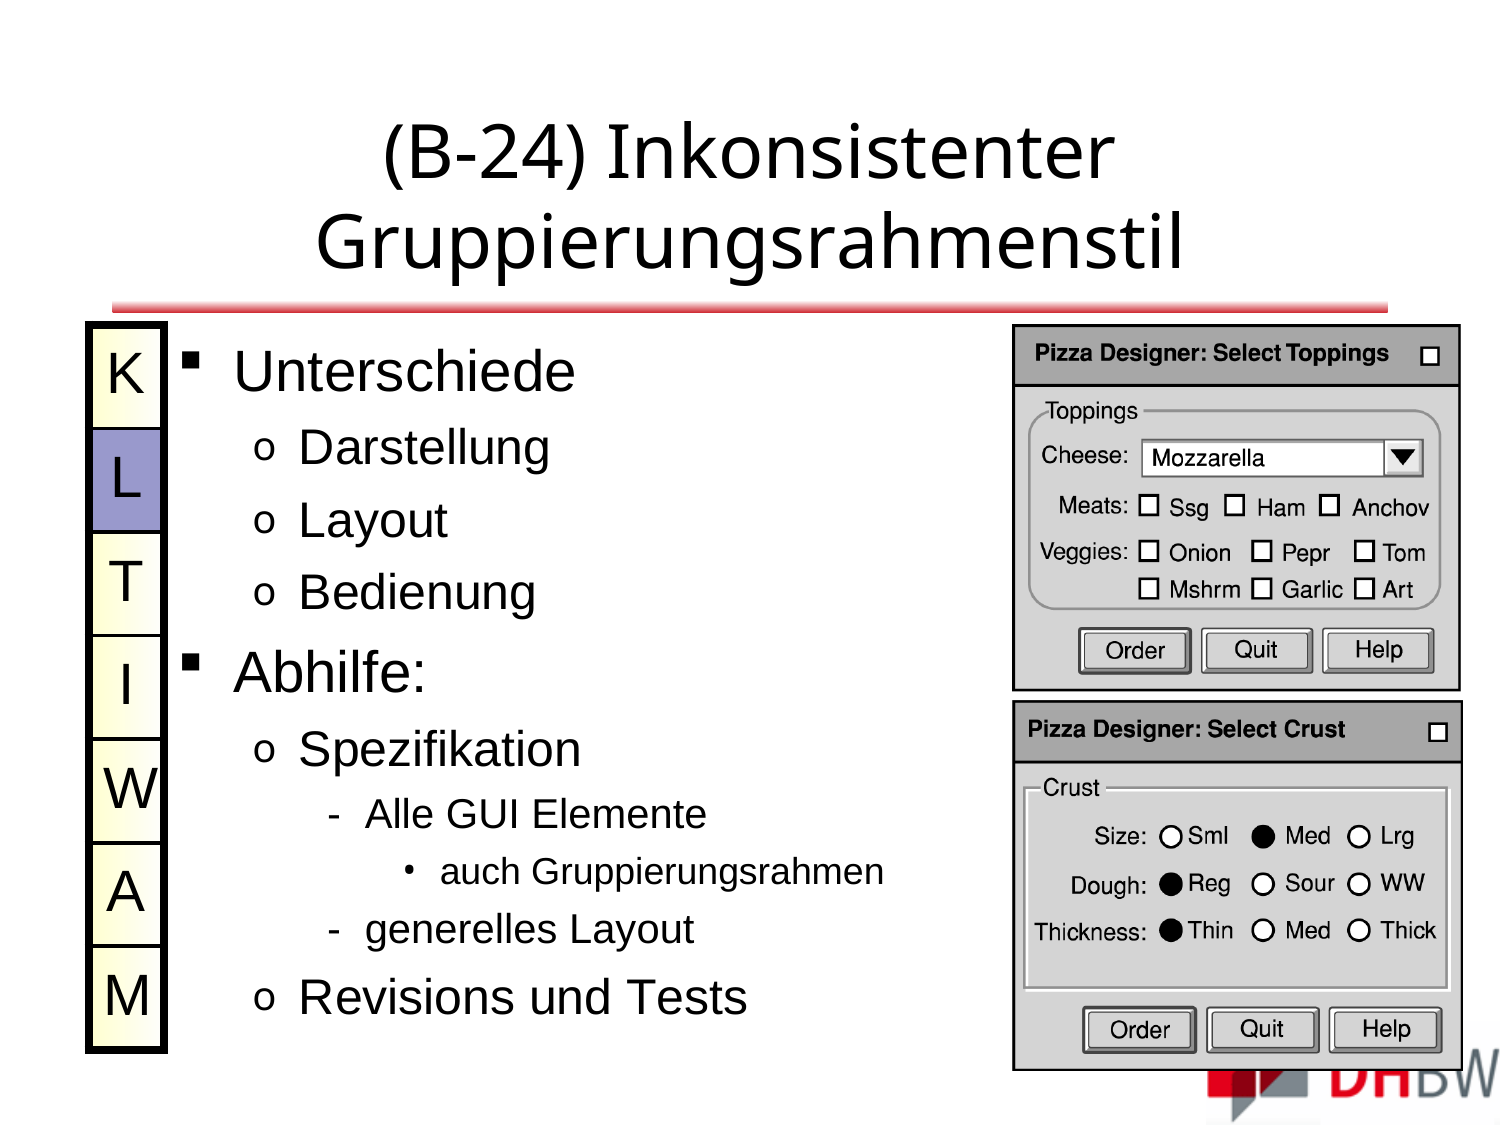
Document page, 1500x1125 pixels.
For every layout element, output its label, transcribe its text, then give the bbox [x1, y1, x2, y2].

picture [1206, 1021, 1500, 1125]
table_header K [93, 329, 160, 427]
chart [1012, 324, 1463, 692]
chart [1012, 699, 1463, 1071]
table_cell A [93, 845, 160, 944]
title (B-24) Inkonsistenter Gruppierungsrahmenstil [112, 96, 1388, 292]
table_cell W [93, 741, 160, 841]
table_cell L [93, 430, 160, 530]
table_cell T [93, 534, 160, 634]
table_cell M [93, 948, 160, 1046]
list Unterschiede Darstellung Layout Bedienung Abhilfe: Spezifikation Alle GUI Elemente auch Gruppierungsrahmen generelles Layout Revisions und Tests [168, 324, 976, 1051]
table_cell I [93, 637, 160, 737]
